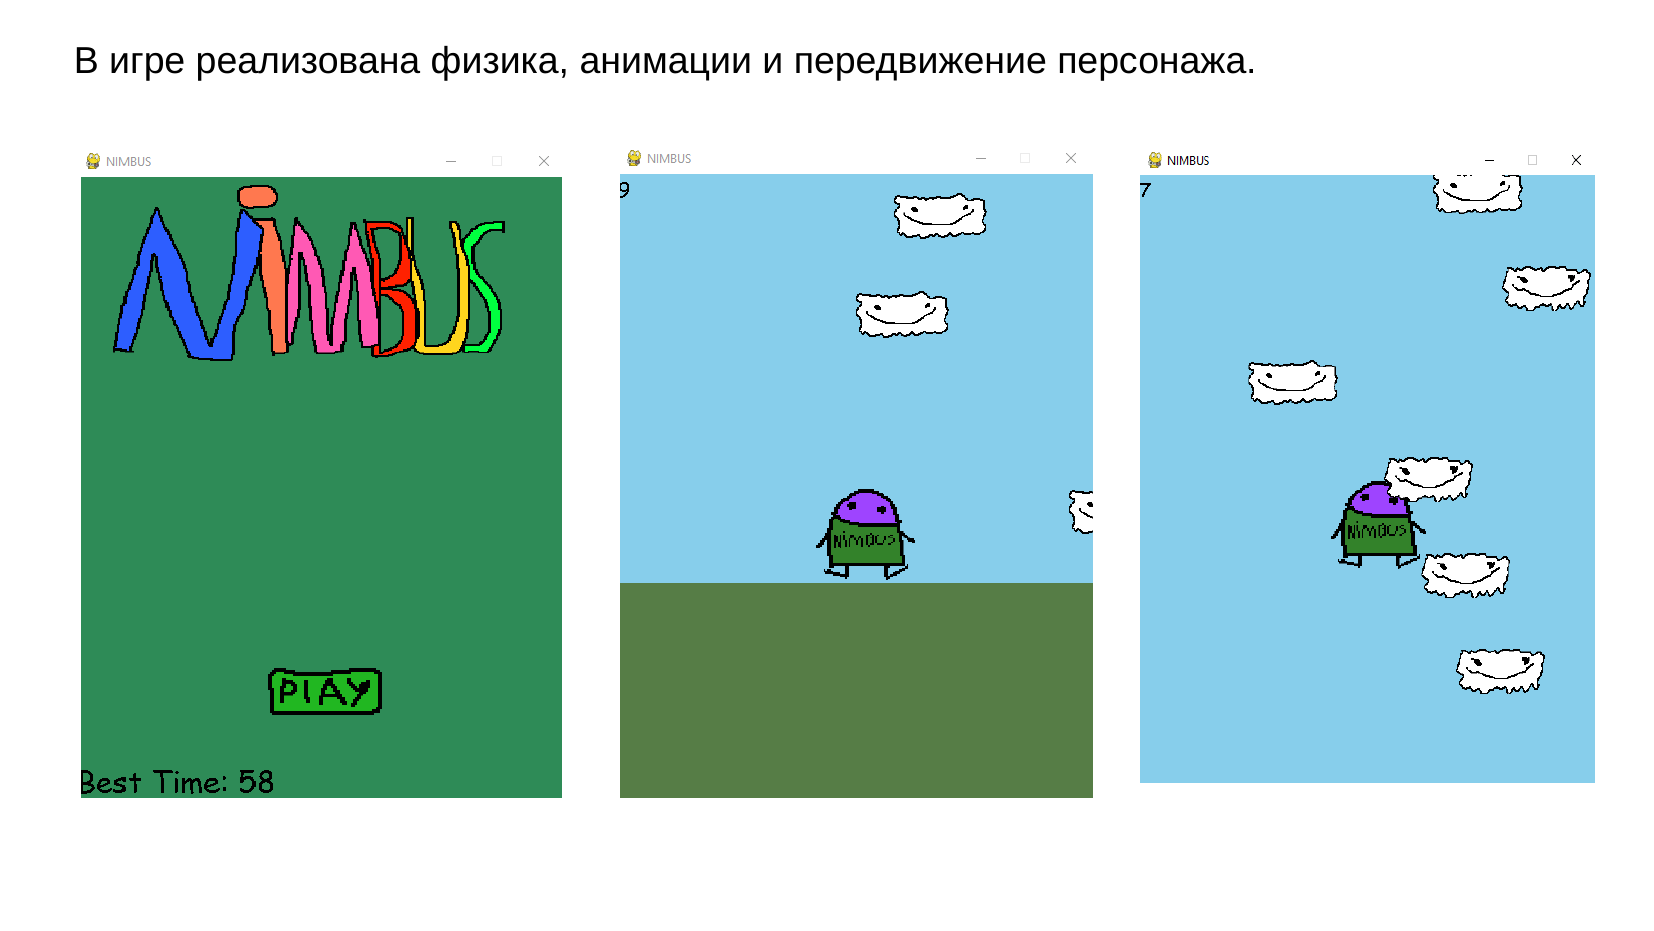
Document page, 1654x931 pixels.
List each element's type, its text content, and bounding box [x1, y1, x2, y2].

picture [1140, 147, 1595, 783]
picture [81, 147, 562, 798]
text_box В игре реализована физика, анимации и передвижение персонажа. [59, 31, 1273, 89]
picture [620, 147, 1093, 798]
